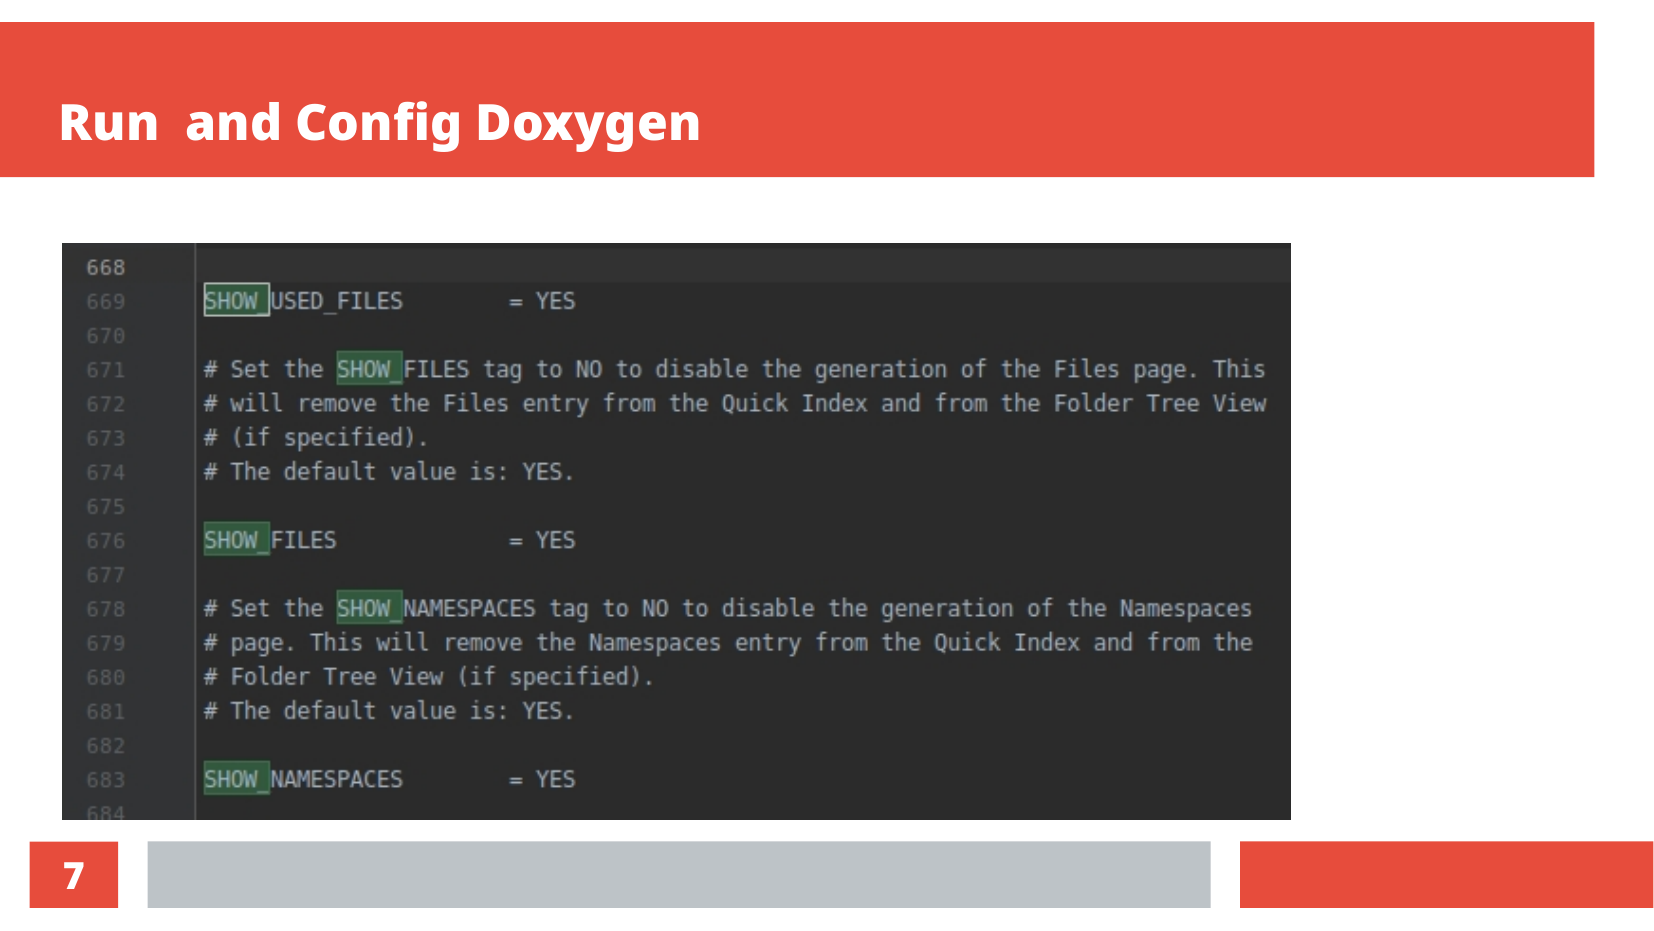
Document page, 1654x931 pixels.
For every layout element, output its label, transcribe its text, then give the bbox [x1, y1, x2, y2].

picture [62, 243, 1291, 820]
title Run and Config Doxygen [59, 44, 1595, 156]
